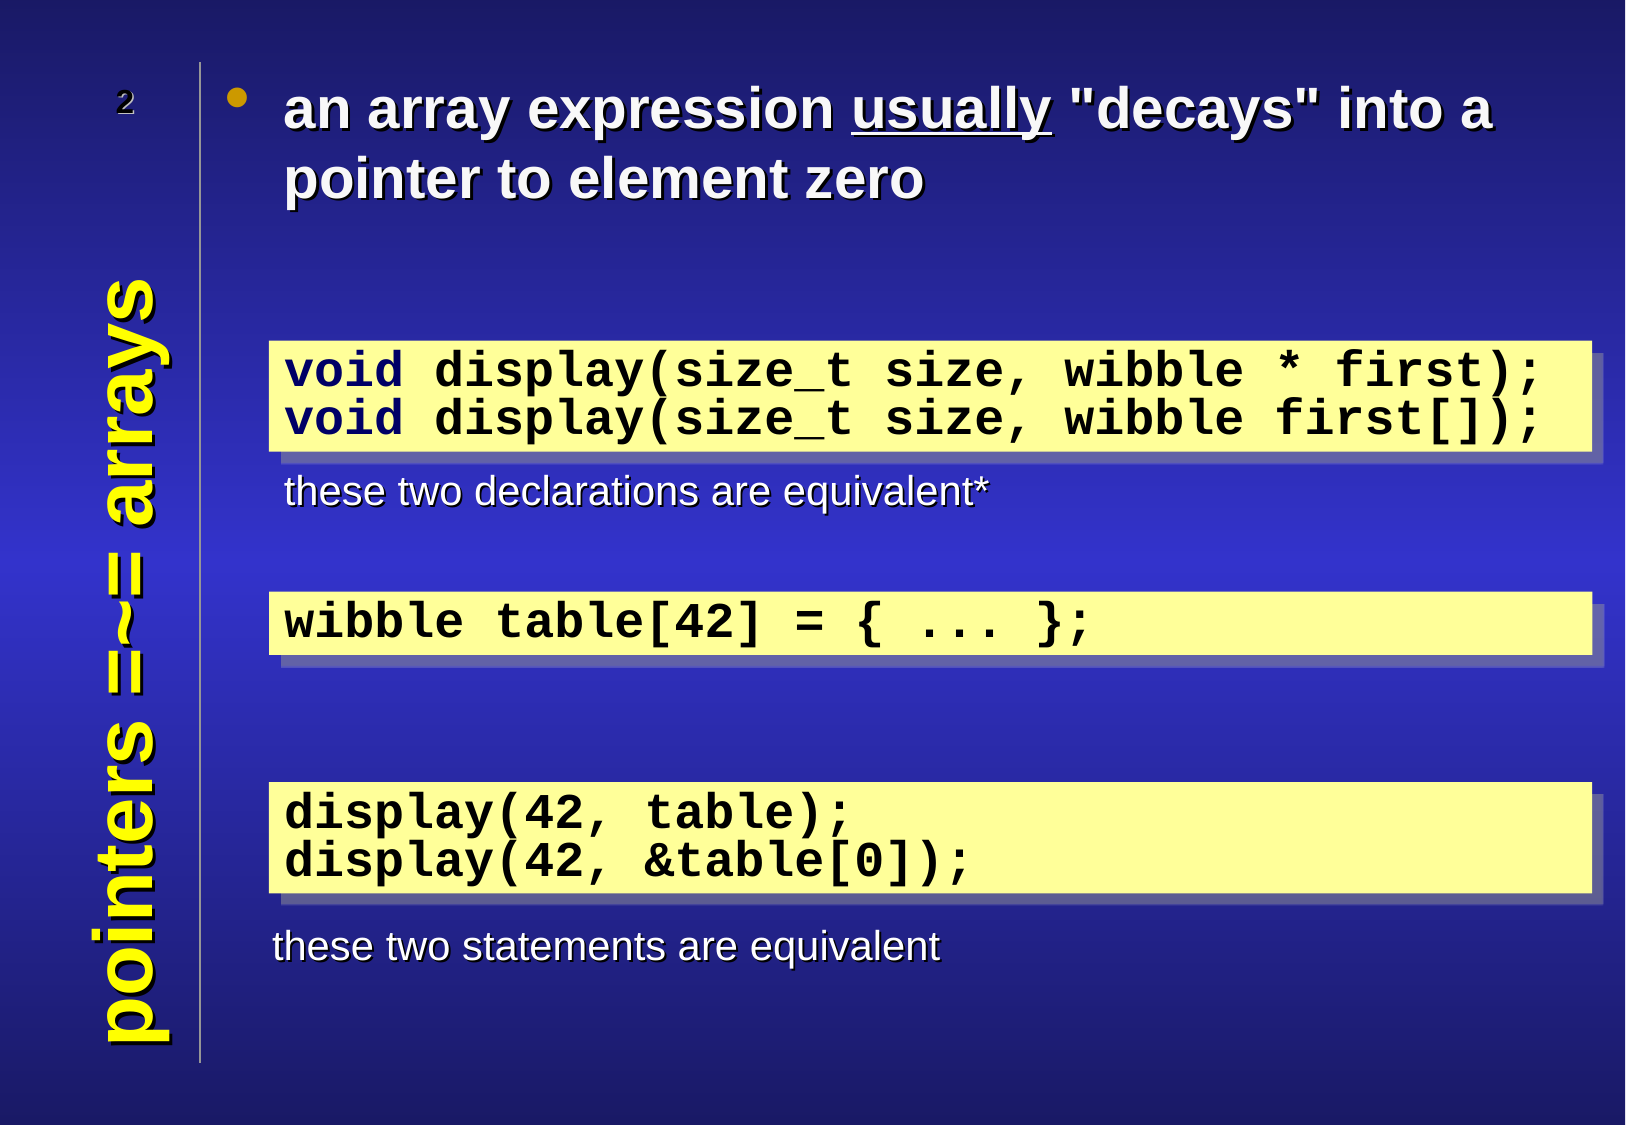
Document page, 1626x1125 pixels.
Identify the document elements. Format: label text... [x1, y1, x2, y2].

text_box void display(size_t size, wibble * first); void display(size_t size, wibble first[]); [268, 340, 1593, 452]
text_box these two declarations are equivalent* [269, 456, 1345, 522]
text_box these two statements are equivalent [257, 910, 1354, 977]
text_box wibble table[42] = { ... }; [269, 591, 1593, 655]
text_box display(42, table); display(42, &table[0]); [268, 782, 1593, 894]
title pointers =~= arrays [50, 187, 188, 1063]
list an array expression usually "decays" into a pointer to element zero [212, 62, 1593, 1063]
